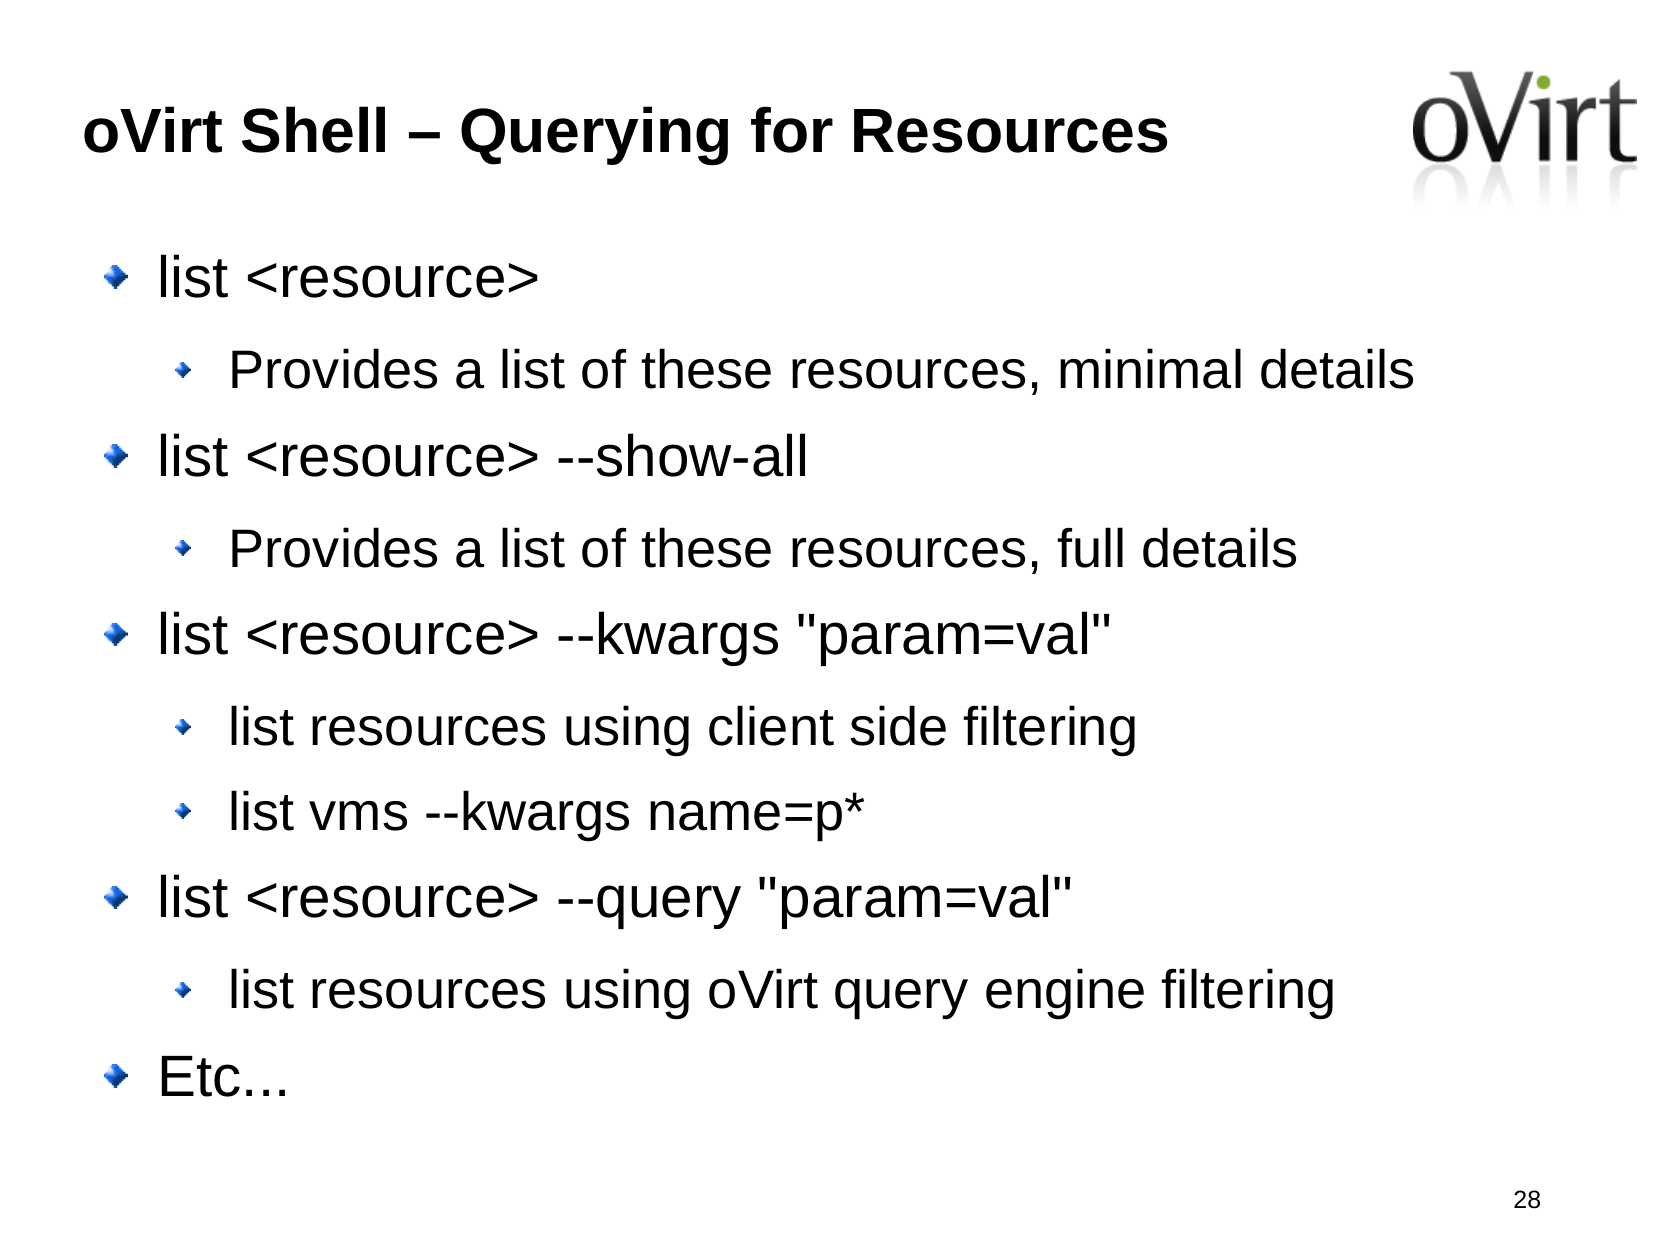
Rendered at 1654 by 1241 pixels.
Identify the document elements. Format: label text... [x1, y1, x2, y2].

title oVirt Shell – Querying for Resources [82, 37, 1303, 226]
picture [1413, 63, 1637, 212]
list list <resource> Provides a list of these resources, minimal details list <resource> --show-all Provides a list of these resources, full details list <resource> --kwargs "param=val" list resources using client side filtering list vms --kwargs name=p* list <resource> --query "param=val" list resources using oVirt query engine filtering Etc... [86, 244, 1576, 1199]
